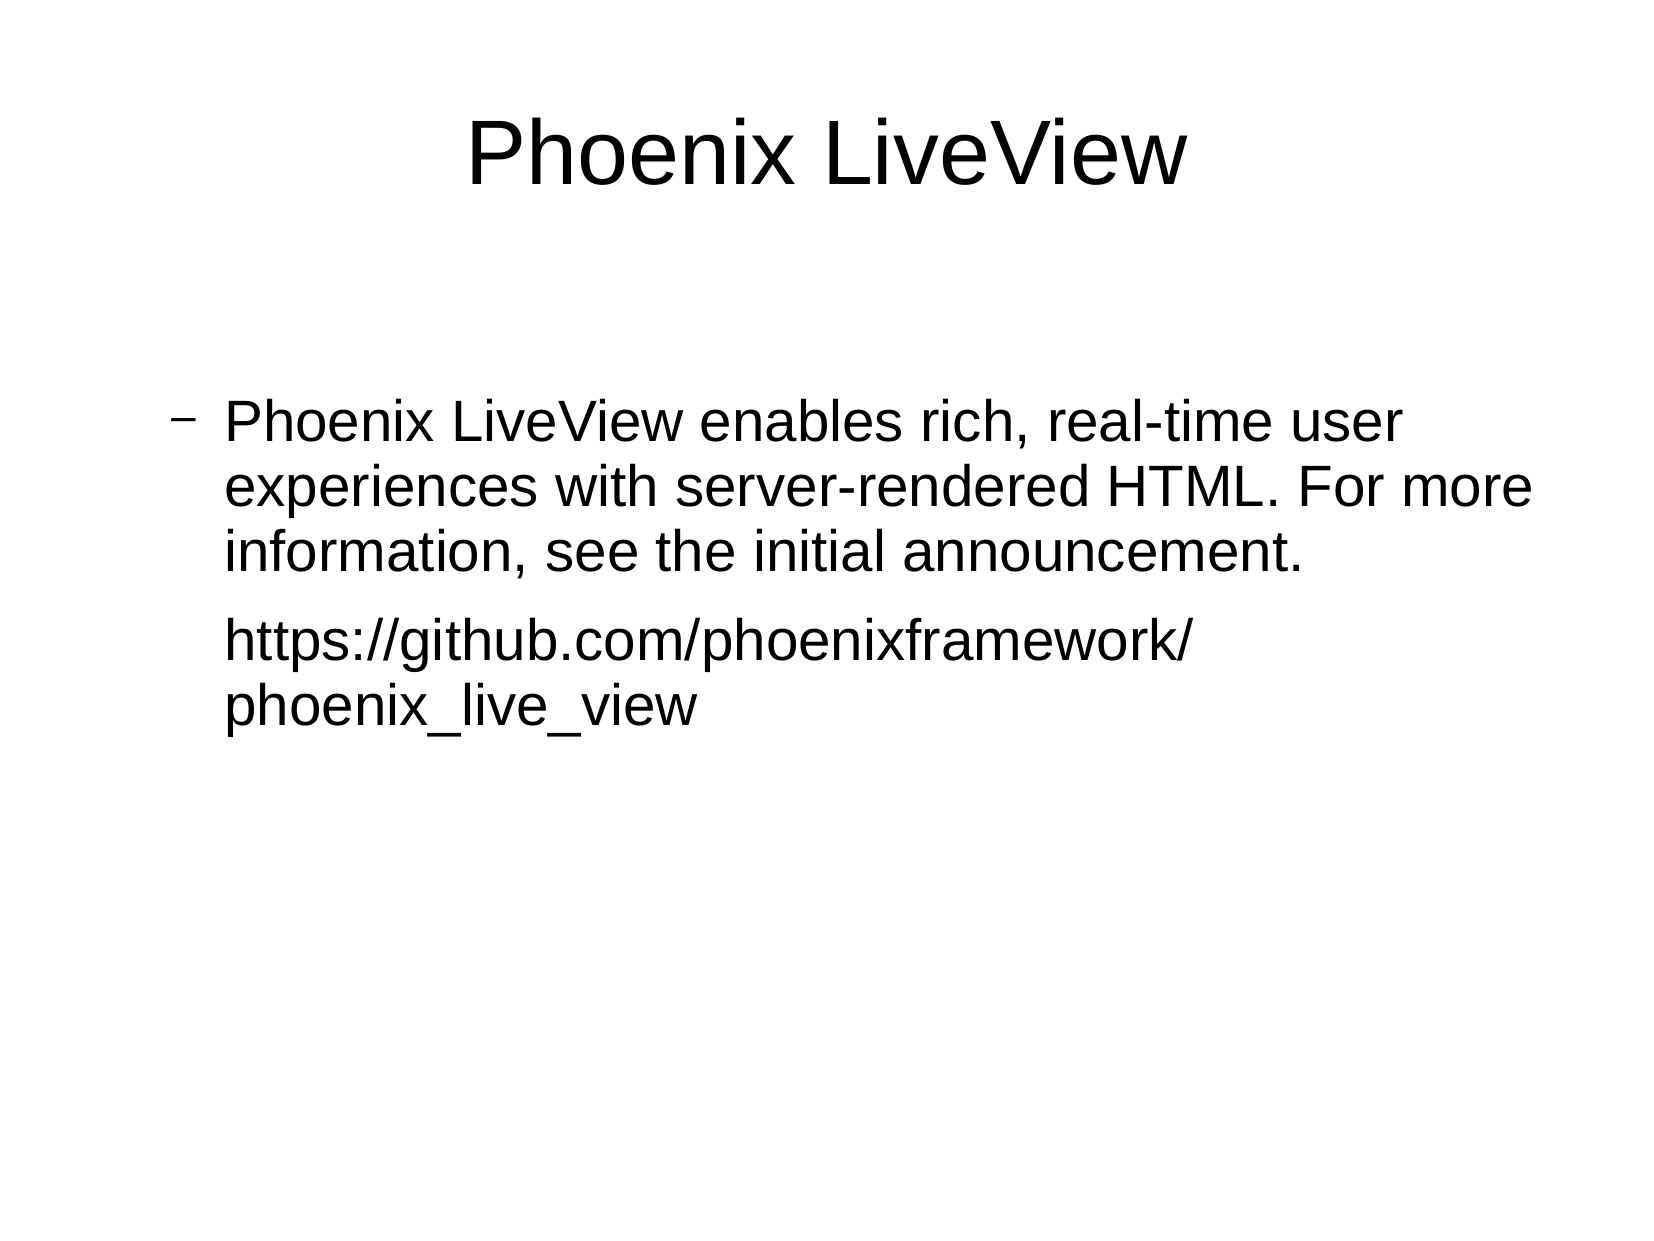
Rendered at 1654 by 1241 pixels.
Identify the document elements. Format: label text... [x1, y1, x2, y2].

title Phoenix LiveView [82, 49, 1571, 257]
list Phoenix LiveView enables rich, real-time user experiences with server-rendered HTML. For more information, see the initial announcement. https://github.com/phoenixframework/phoenix_live_view [82, 290, 1571, 1010]
